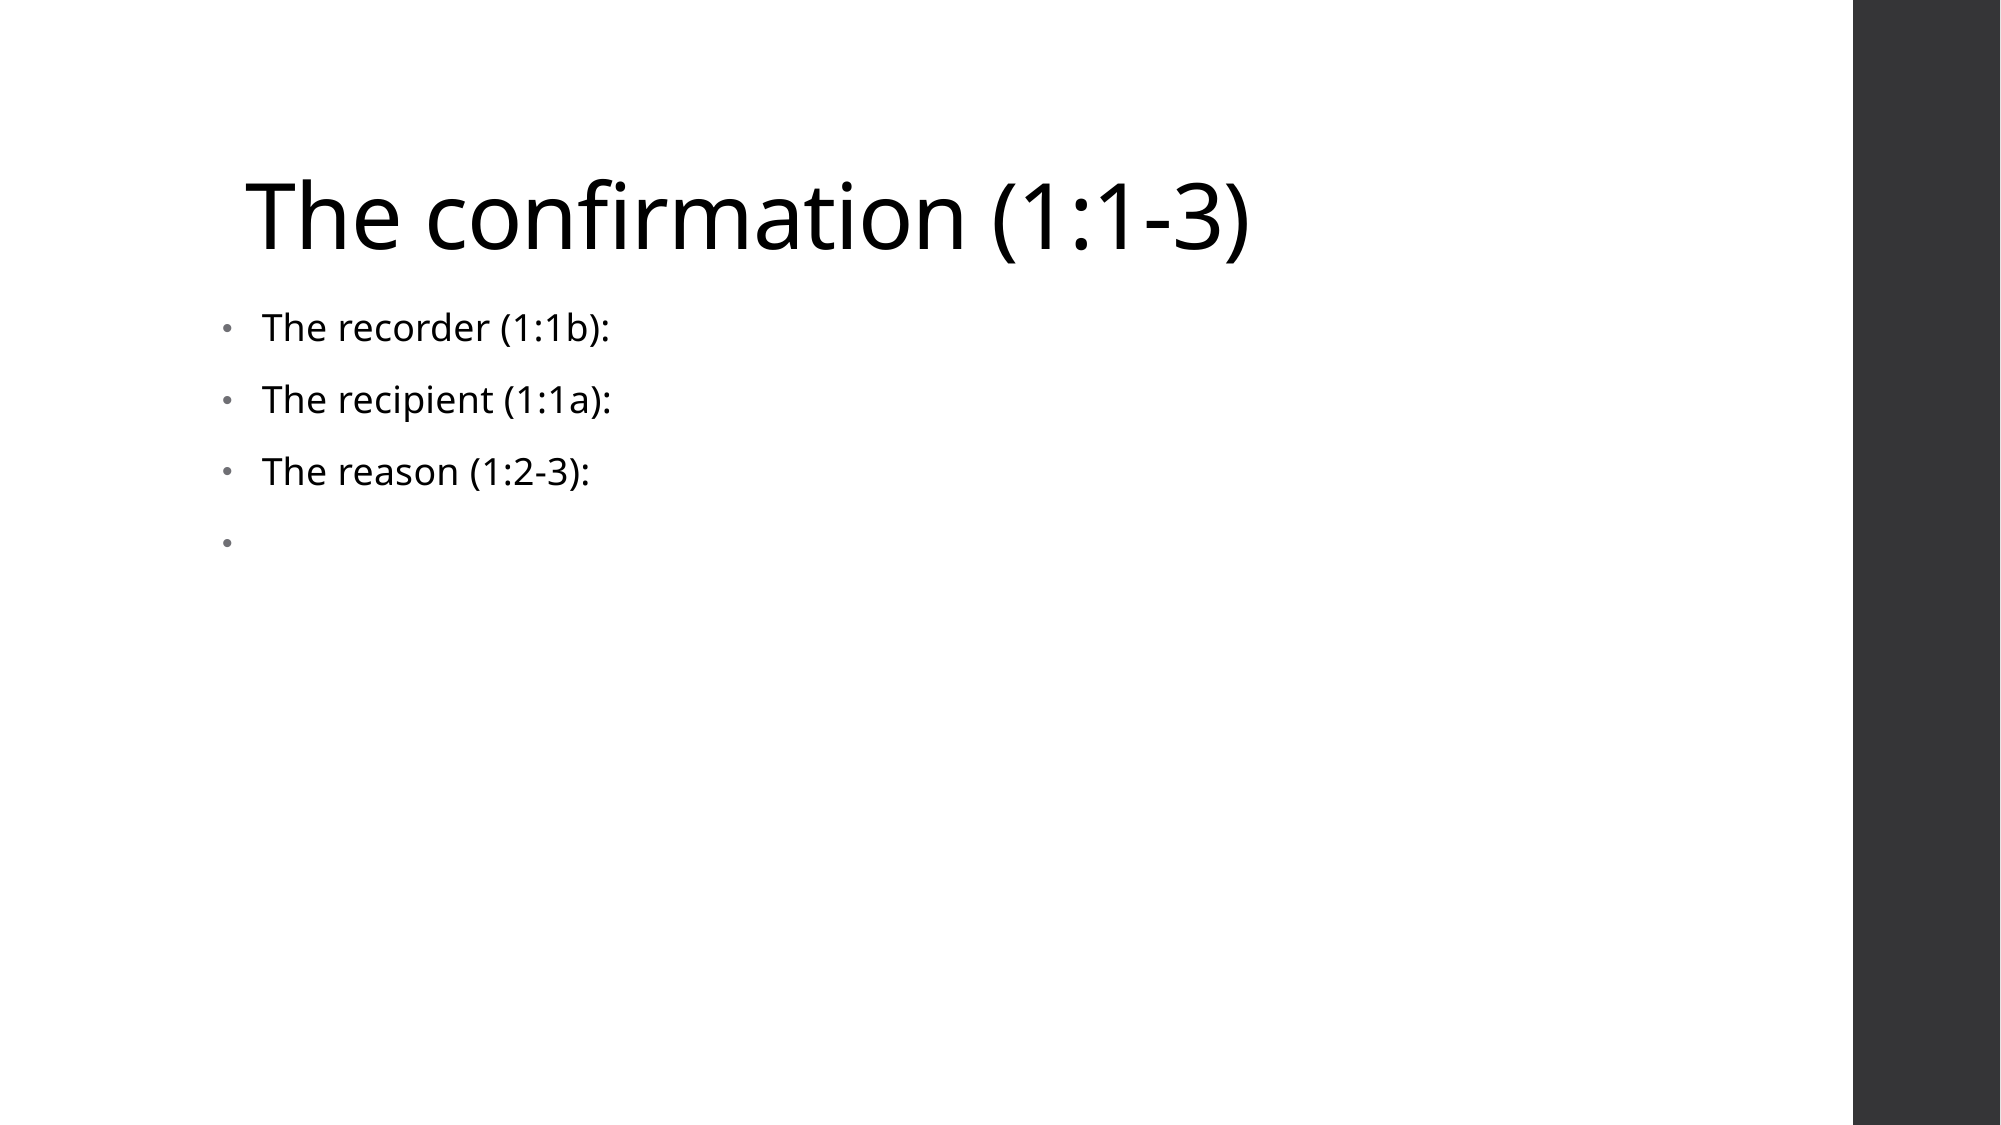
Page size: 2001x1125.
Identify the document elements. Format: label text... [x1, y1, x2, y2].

list The recorder (1:1b): The recipient (1:1a): The reason (1:2-3): [206, 299, 1617, 1014]
title The confirmation (1:1-3) [206, 60, 1797, 278]
